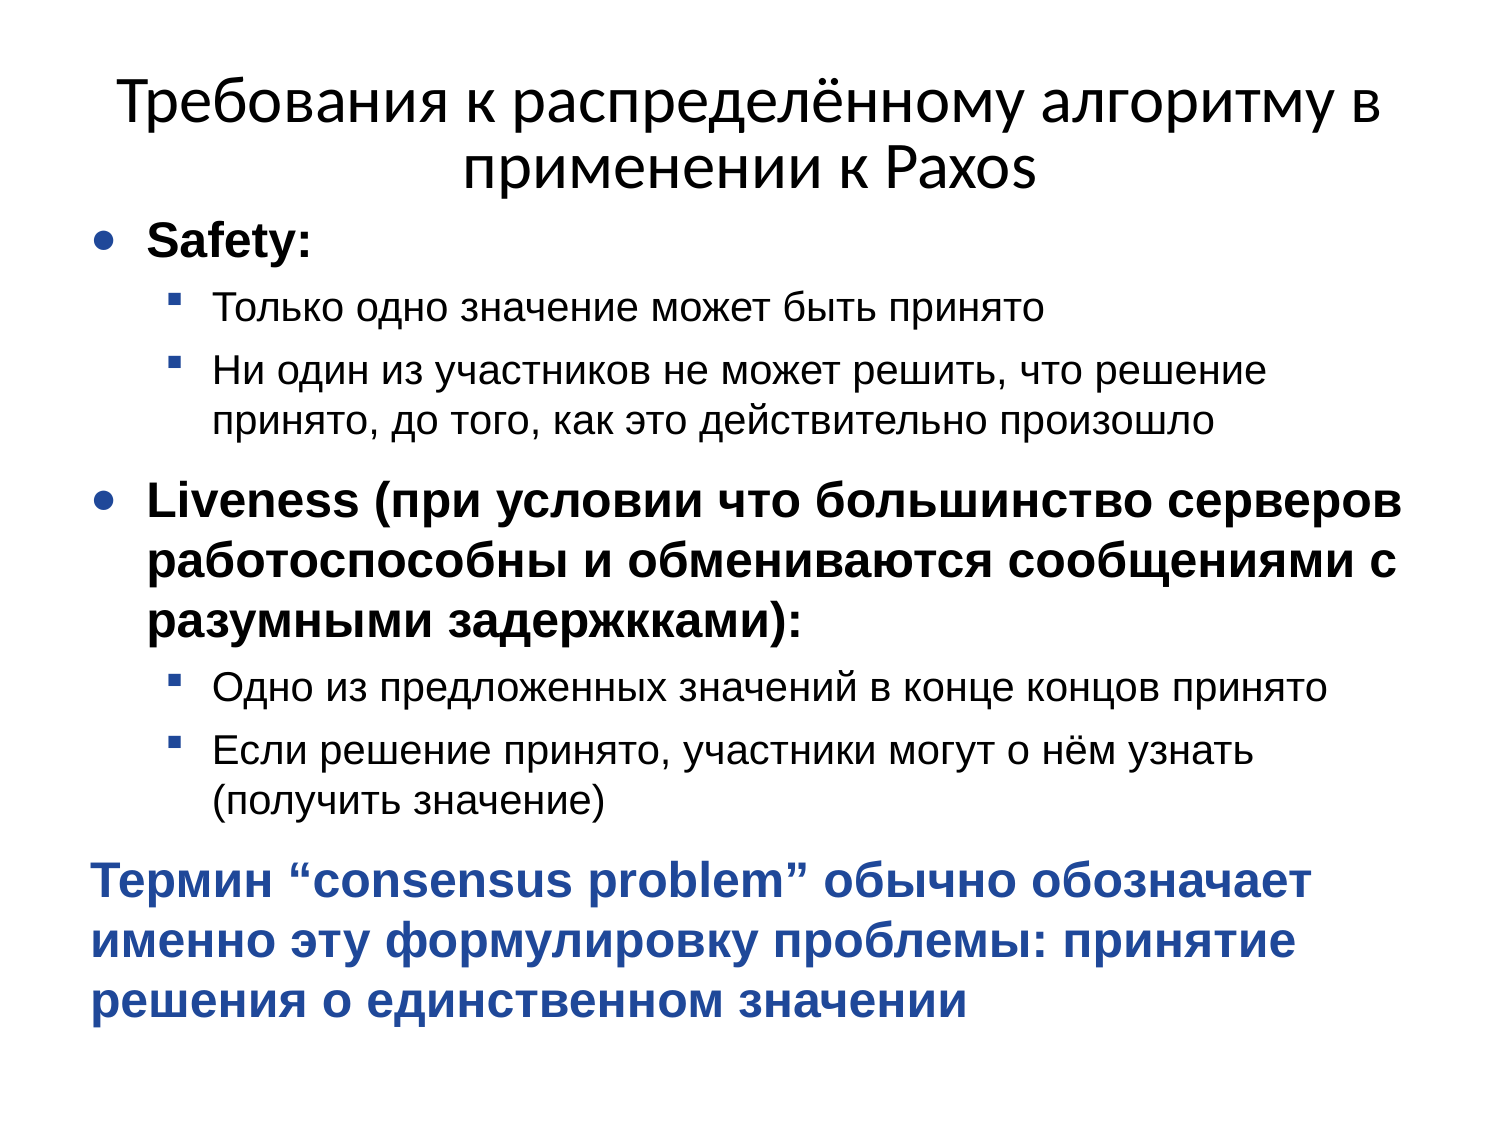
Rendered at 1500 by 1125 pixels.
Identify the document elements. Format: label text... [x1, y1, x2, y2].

title Требования к распределённому алгоритму в применении к Paxos [75, 45, 1426, 233]
list Safety: Только одно значение может быть принято Ни один из участников не может решить, что решение принято, до того, как это действительно произошло Liveness (при условии что большинство серверов работоспособны и обмениваются сообщениями с разумными задержкками): Одно из предложенных значений в конце концов принято Если решение принято, участники могут о нём узнать (получить значение) Термин “consensus problem” обычно обозначает именно эту формулировку проблемы: принятие решения о единственном значении [75, 233, 1425, 1005]
